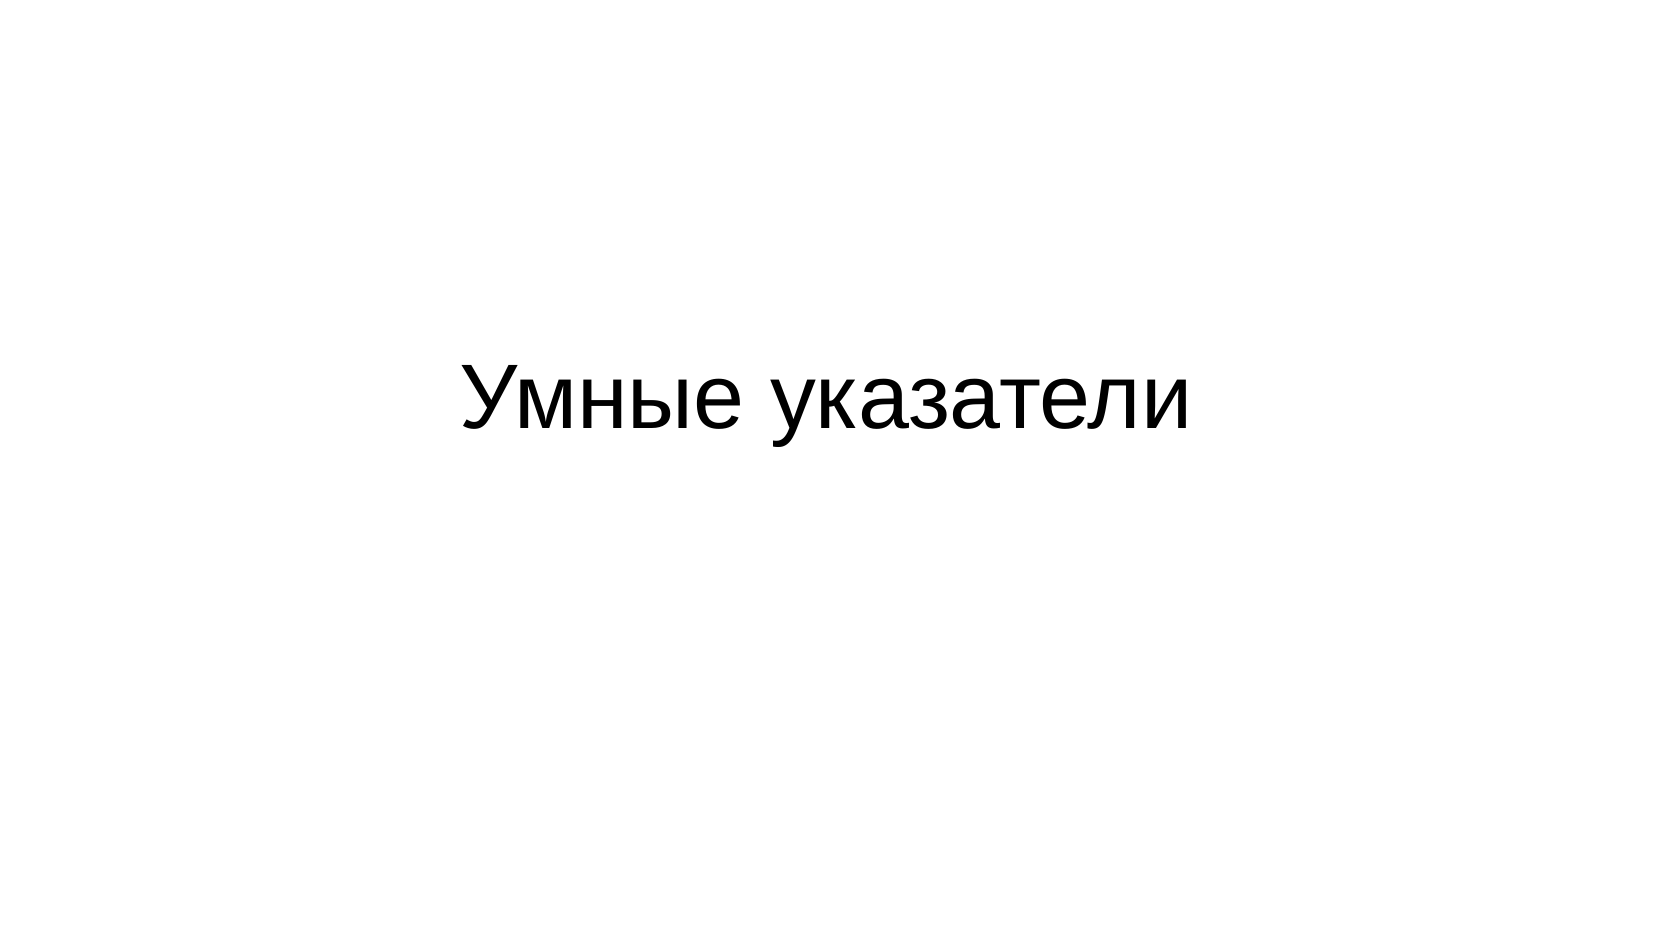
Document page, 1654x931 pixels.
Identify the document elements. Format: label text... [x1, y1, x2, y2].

subtitle Умные указатели [82, 37, 1571, 757]
